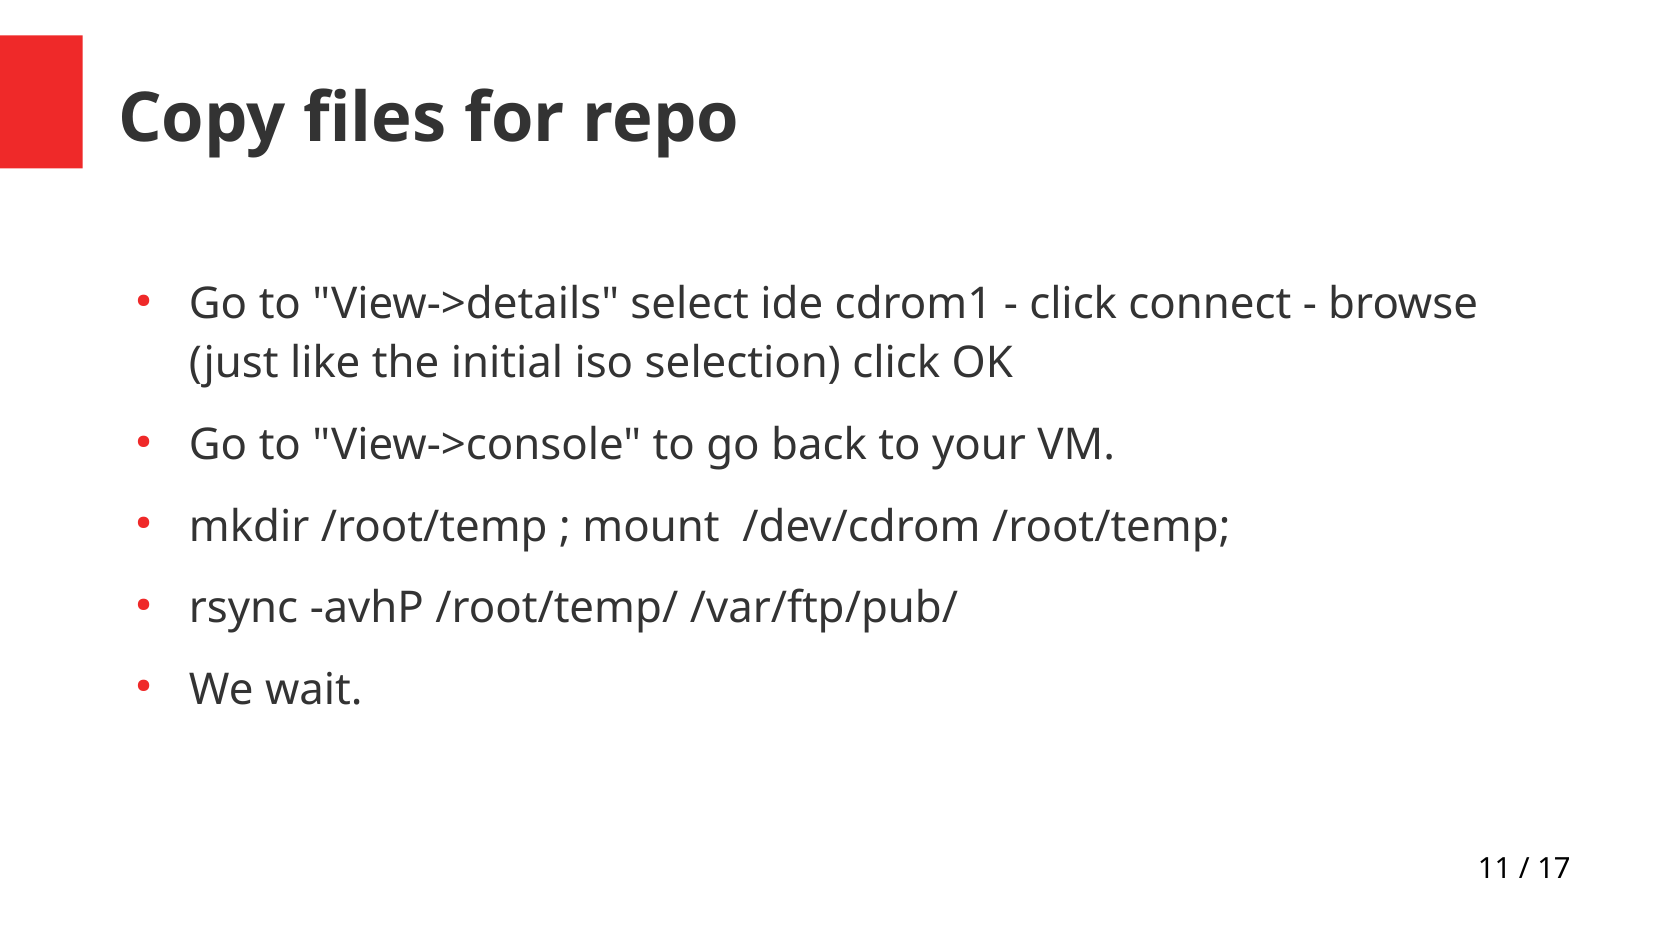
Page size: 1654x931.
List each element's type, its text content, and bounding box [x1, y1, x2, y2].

title Copy files for repo [118, 37, 1571, 193]
list Go to "View->details" select ide cdrom1 - click connect - browse (just like the initial iso selection) click OK Go to "View->console" to go back to your VM. mkdir /root/temp ; mount /dev/cdrom /root/temp; rsync -avhP /root/temp/ /var/ftp/pub/ We wait. [118, 271, 1536, 812]
